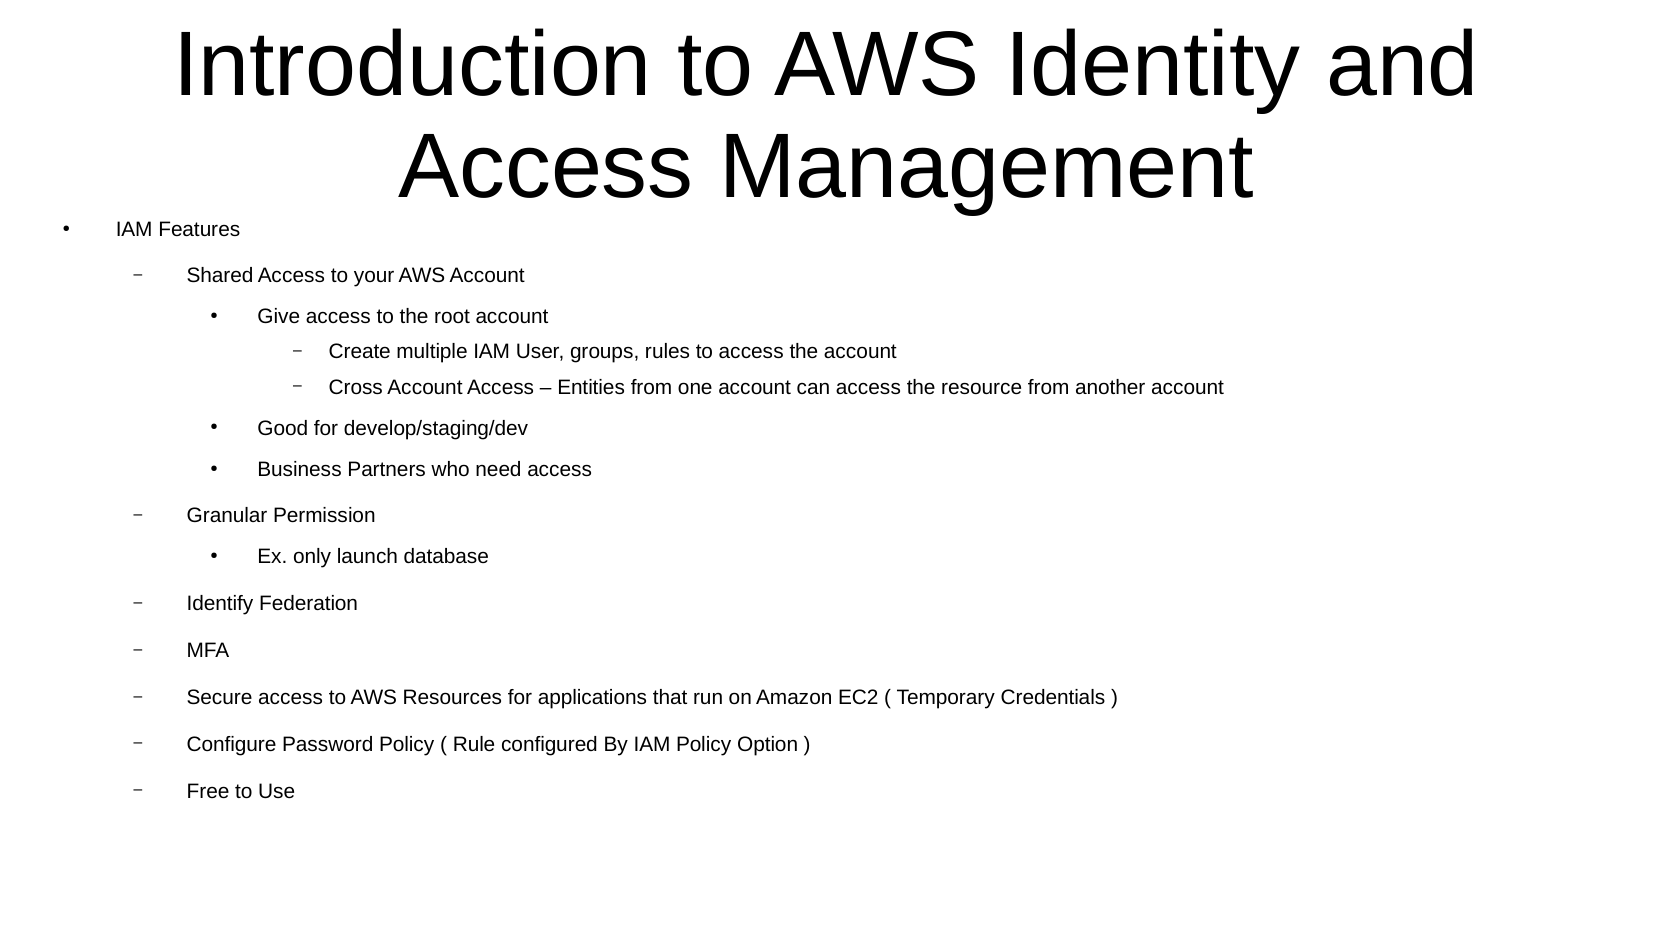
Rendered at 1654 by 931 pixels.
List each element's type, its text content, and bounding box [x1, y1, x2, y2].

list IAM Features Shared Access to your AWS Account Give access to the root account Create multiple IAM User, groups, rules to access the account Cross Account Access – Entities from one account can access the resource from another account Good for develop/staging/dev Business Partners who need access Granular Permission Ex. only launch database Identify Federation MFA Secure access to AWS Resources for applications that run on Amazon EC2 ( Temporary Credentials ) Configure Password Policy ( Rule configured By IAM Policy Option ) Free to Use [45, 217, 1571, 915]
title Introduction to AWS Identity and Access Management [82, 12, 1571, 217]
